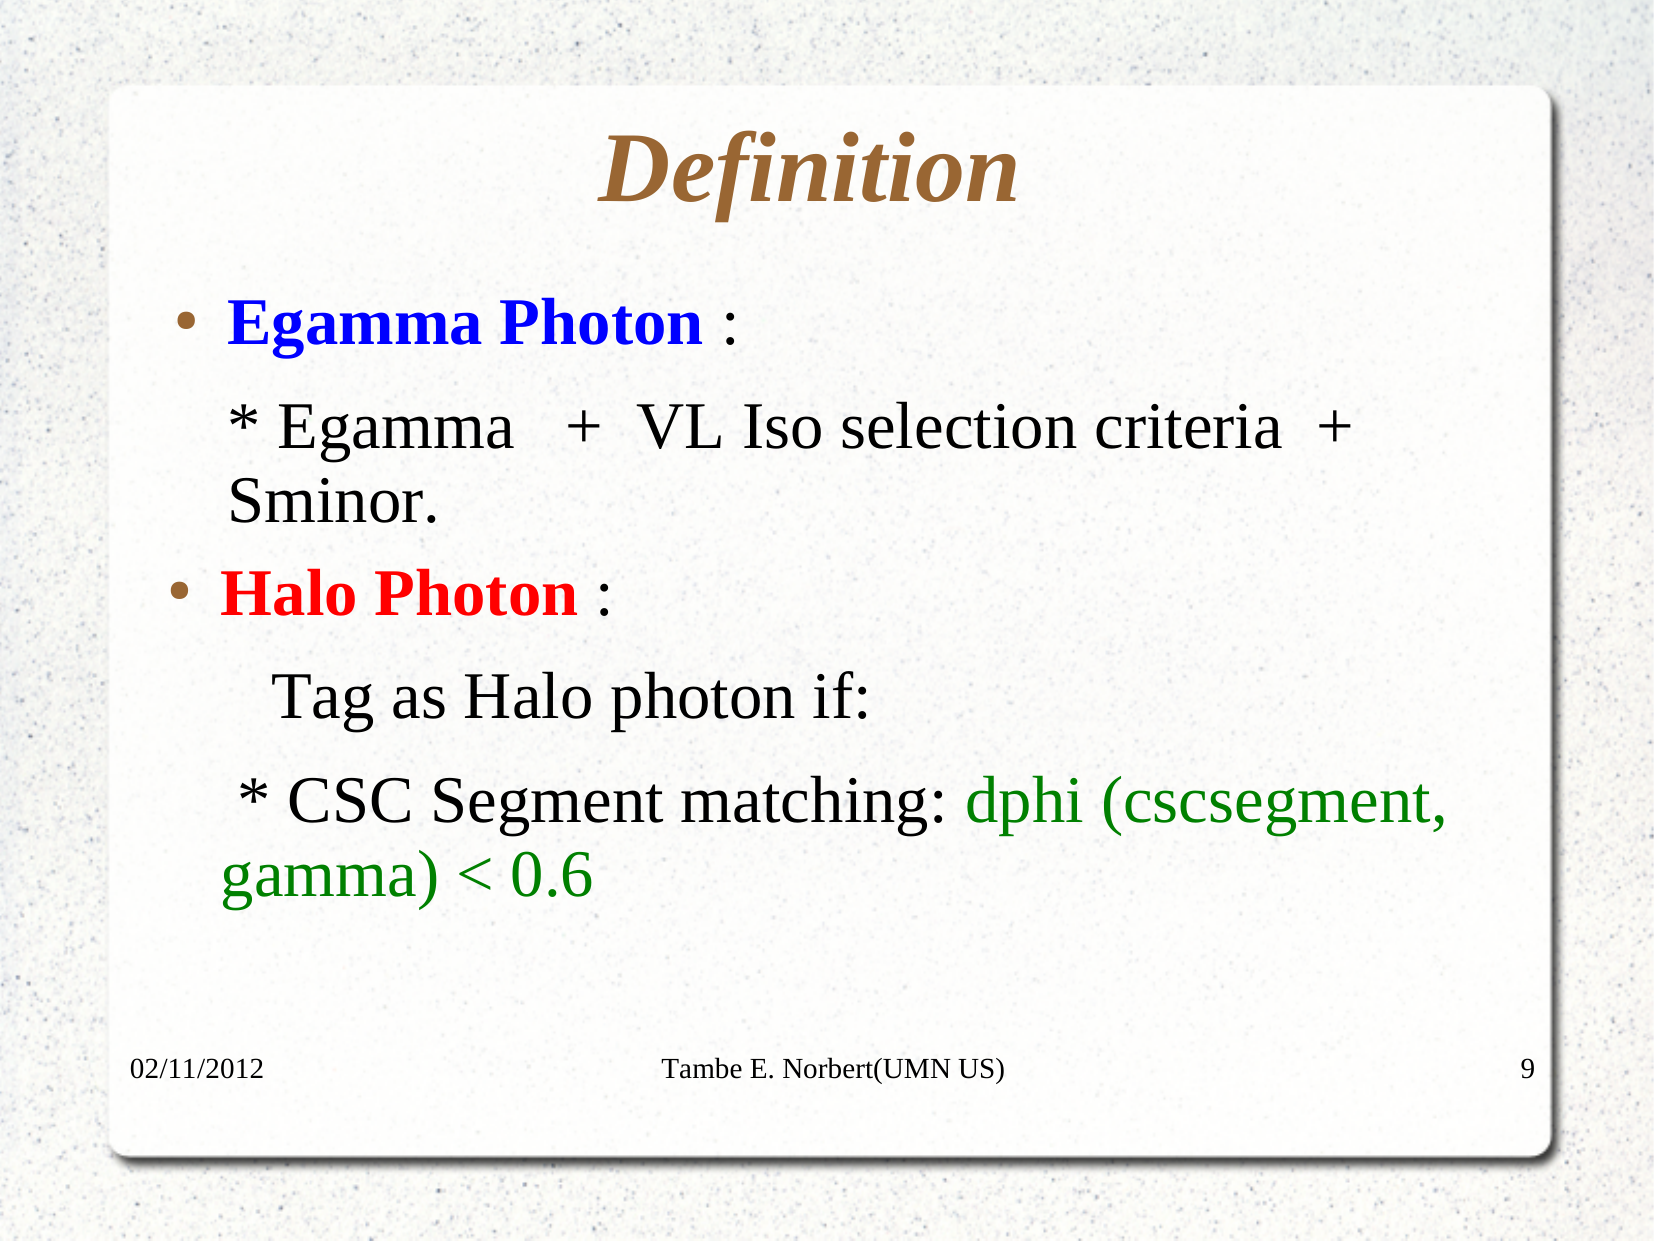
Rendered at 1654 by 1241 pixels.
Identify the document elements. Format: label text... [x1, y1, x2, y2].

list Egamma Photon : * Egamma + VL Iso selection criteria + Sminor. [156, 285, 1516, 541]
title Definition [360, 96, 1261, 241]
list Halo Photon : Tag as Halo photon if: * CSC Segment matching: dphi (cscsegment, gamma) < 0.6 [150, 555, 1509, 1015]
picture [0, 0, 1654, 1241]
